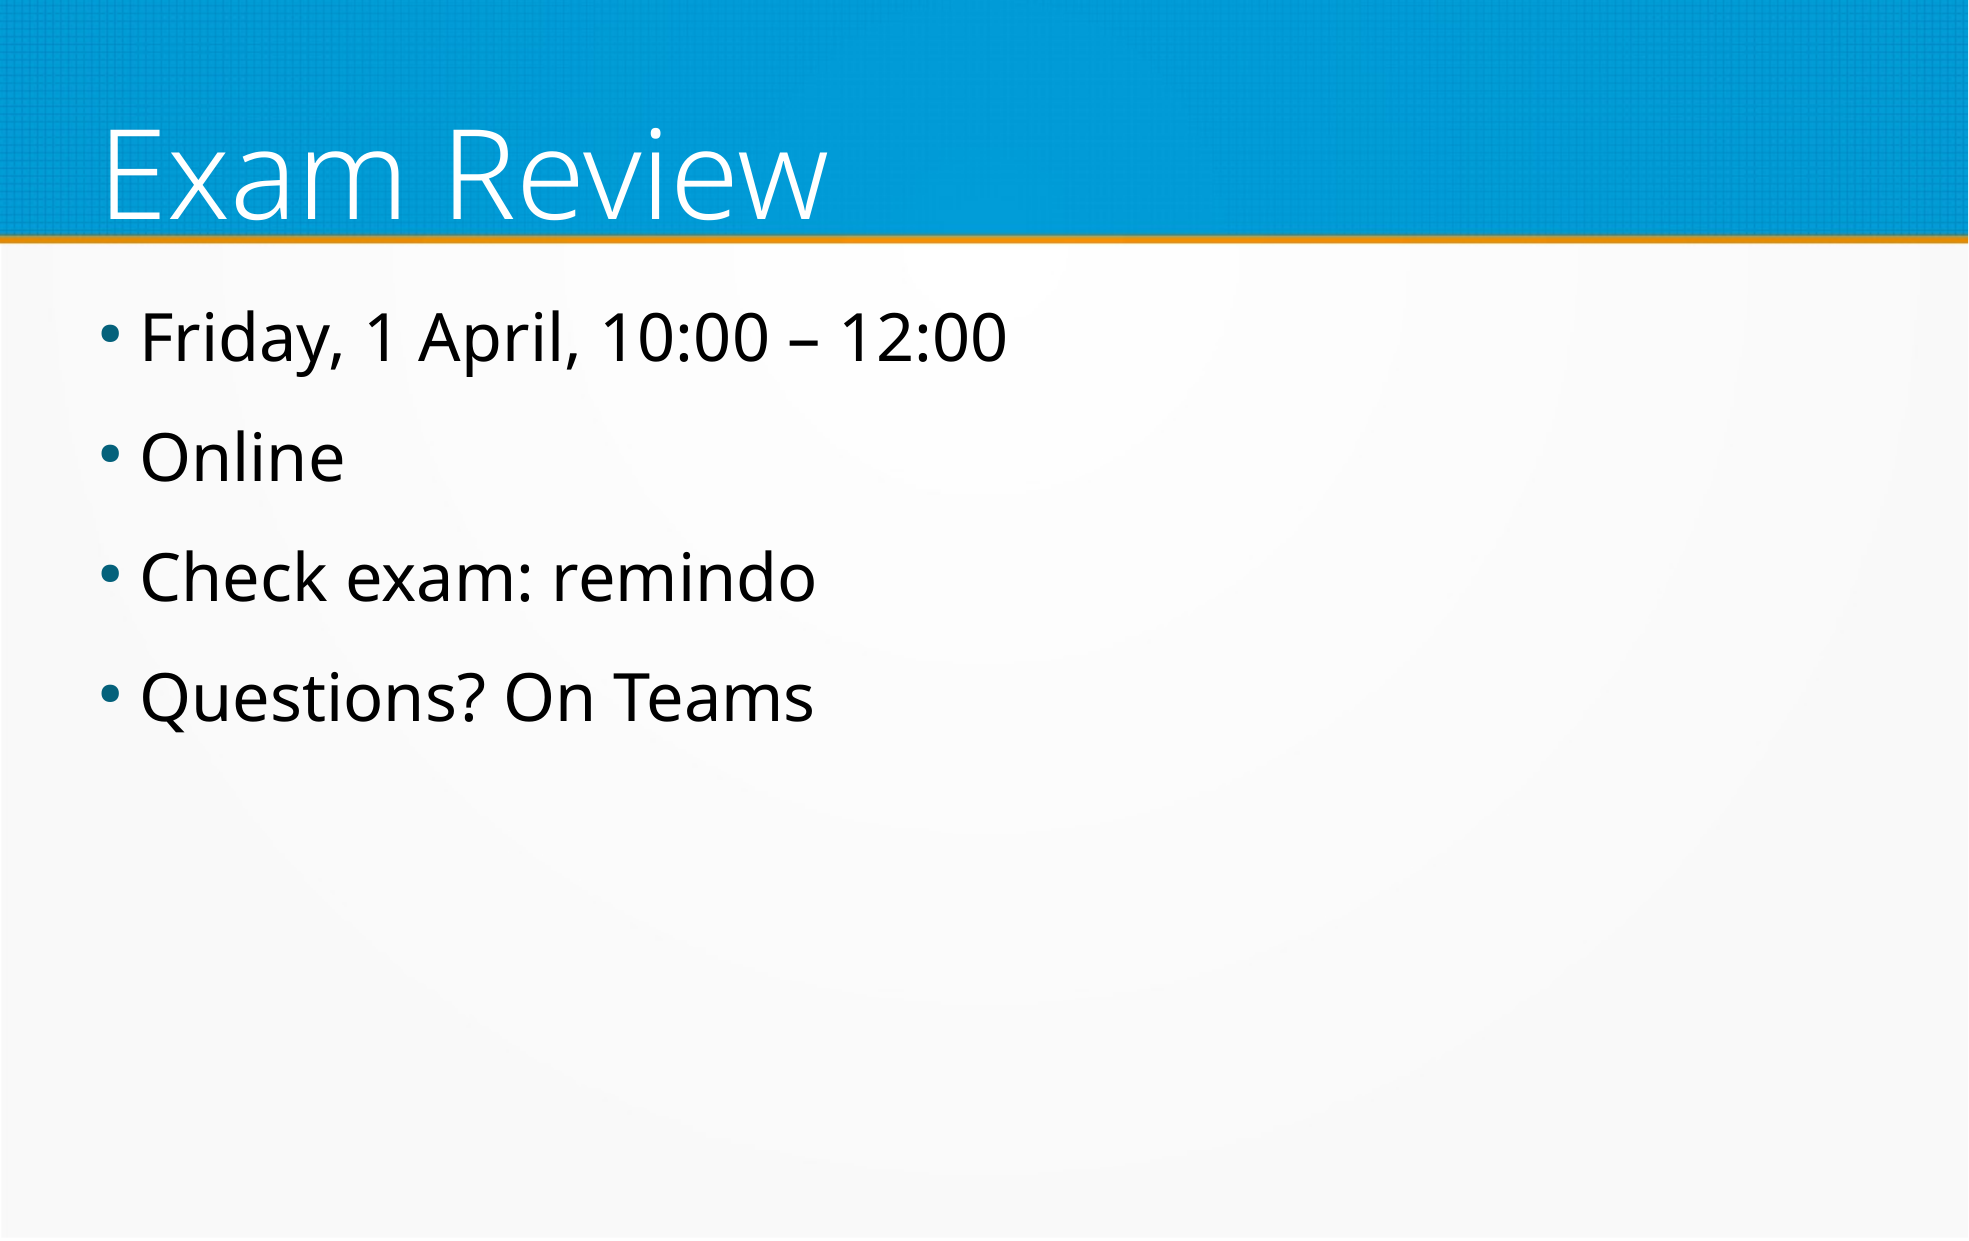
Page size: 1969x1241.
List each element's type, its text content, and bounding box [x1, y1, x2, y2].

list Friday, 1 April, 10:00 – 12:00 Online Check exam: remindo Questions? On Teams [98, 290, 1870, 1010]
picture [0, 233, 1969, 1241]
title Exam Review [98, 49, 1870, 257]
